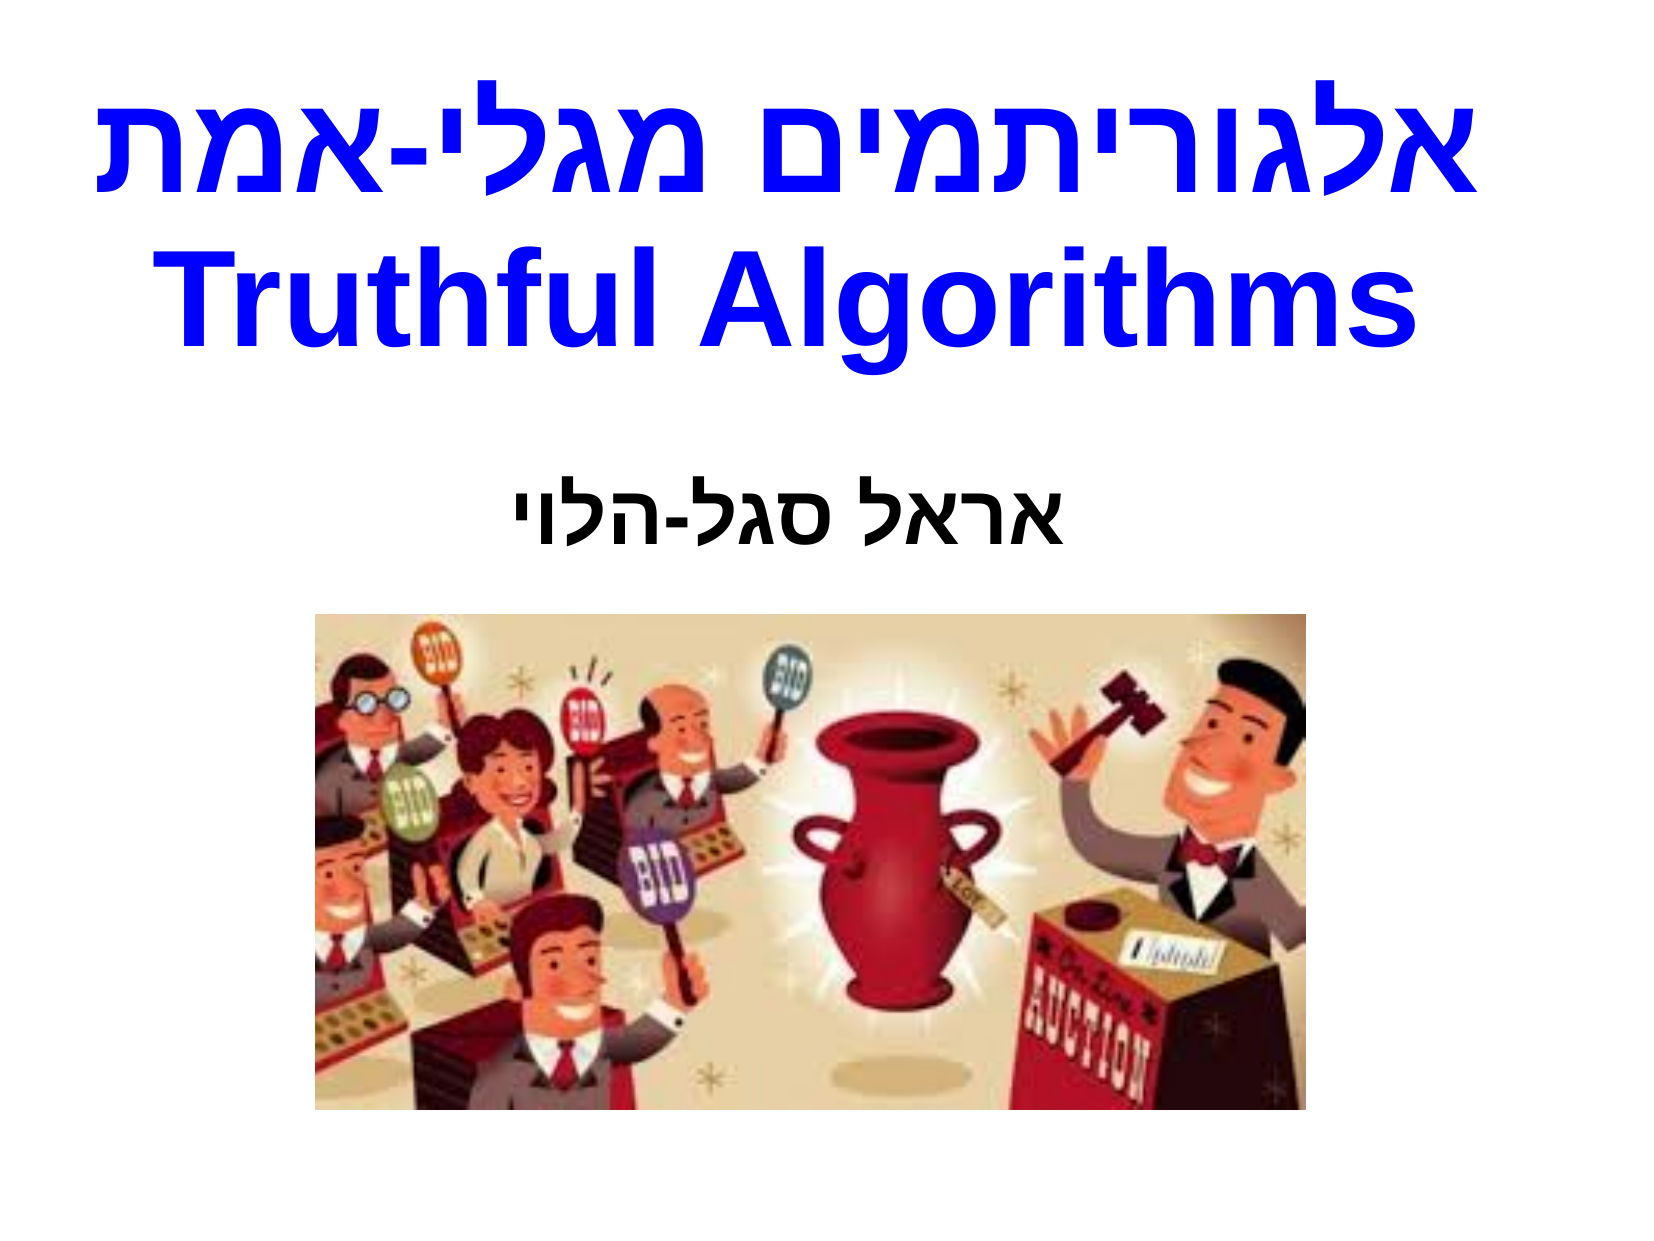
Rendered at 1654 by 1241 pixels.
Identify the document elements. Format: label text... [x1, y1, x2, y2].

picture [315, 614, 1306, 1110]
title אלגוריתמים מגלי-אמת Truthful Algorithms אראל סגל-הלוי [0, 0, 1576, 639]
